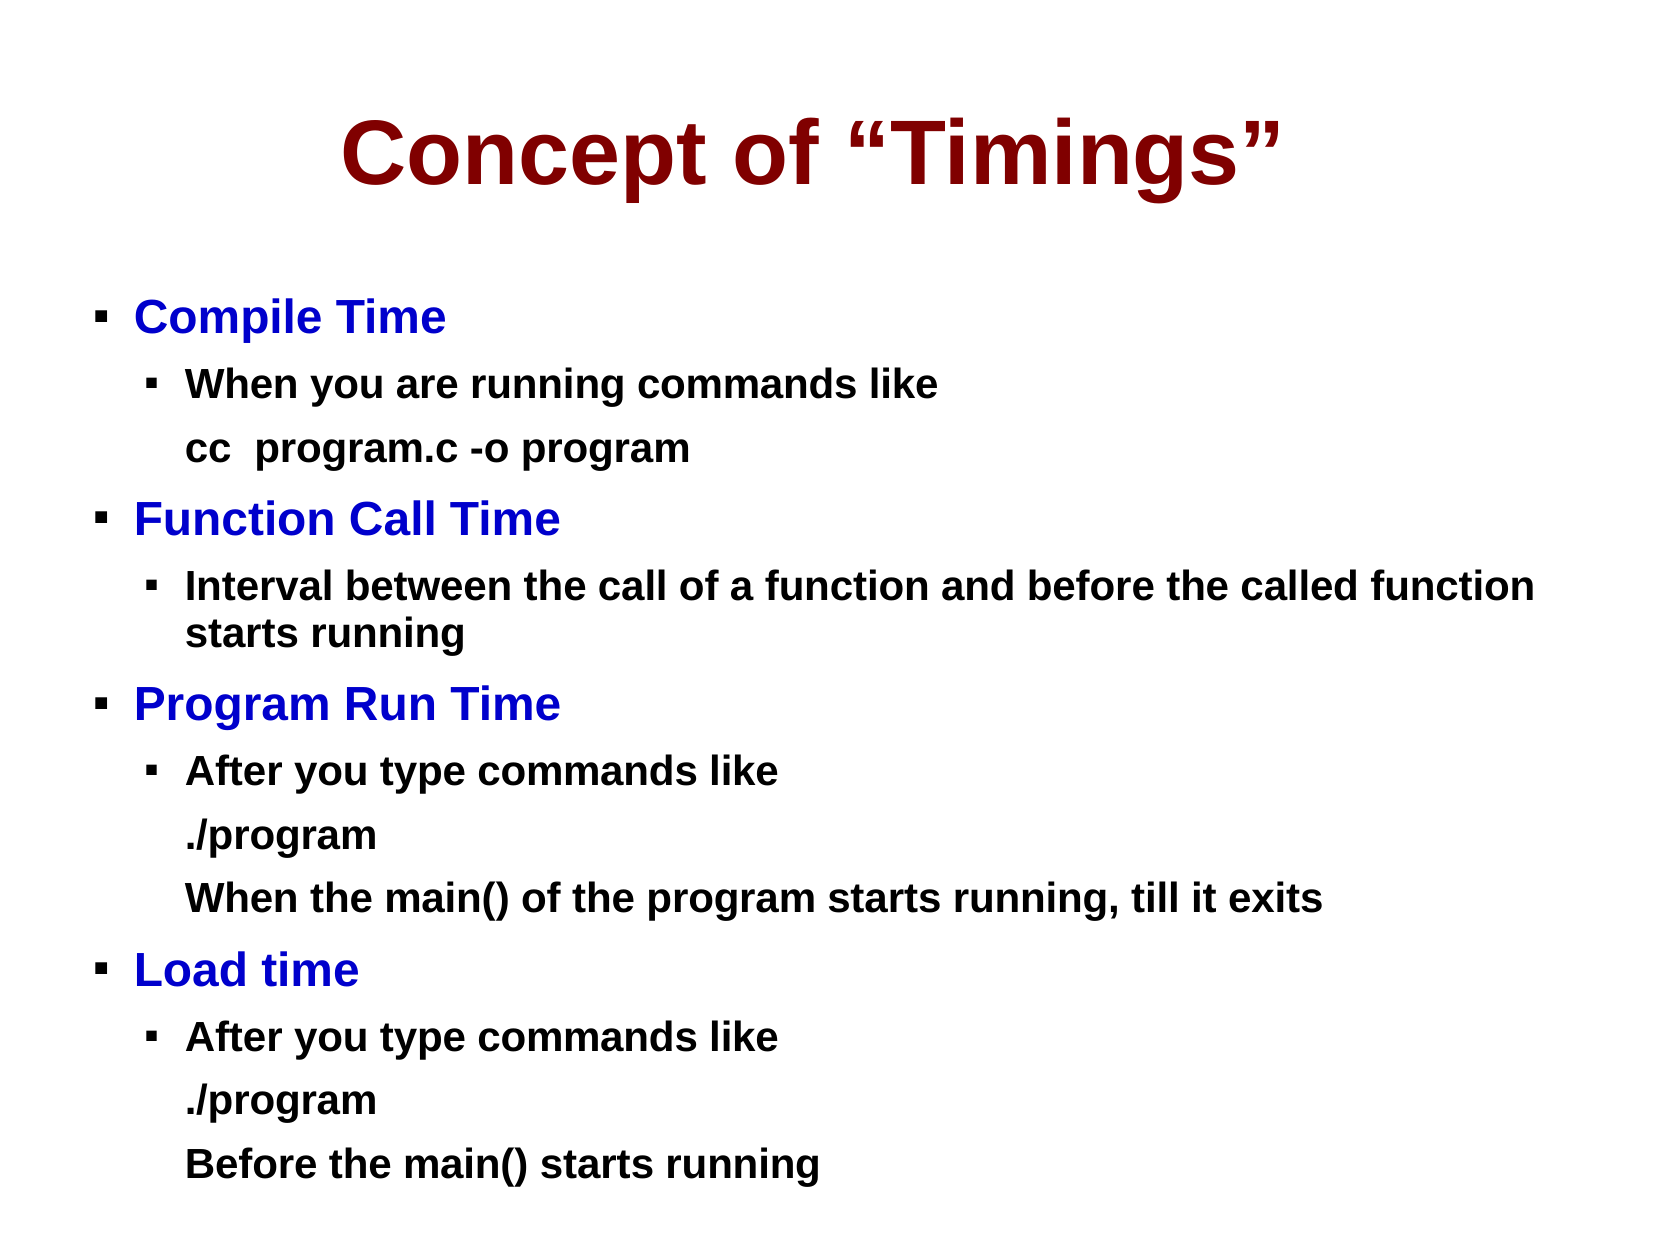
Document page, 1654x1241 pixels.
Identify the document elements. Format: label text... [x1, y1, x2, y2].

title Concept of “Timings” [82, 49, 1571, 257]
list Compile Time When you are running commands like cc program.c -o program Function Call Time Interval between the call of a function and before the called function starts running Program Run Time After you type commands like ./program When the main() of the program starts running, till it exits Load time After you type commands like ./program Before the main() starts running [82, 290, 1607, 1193]
